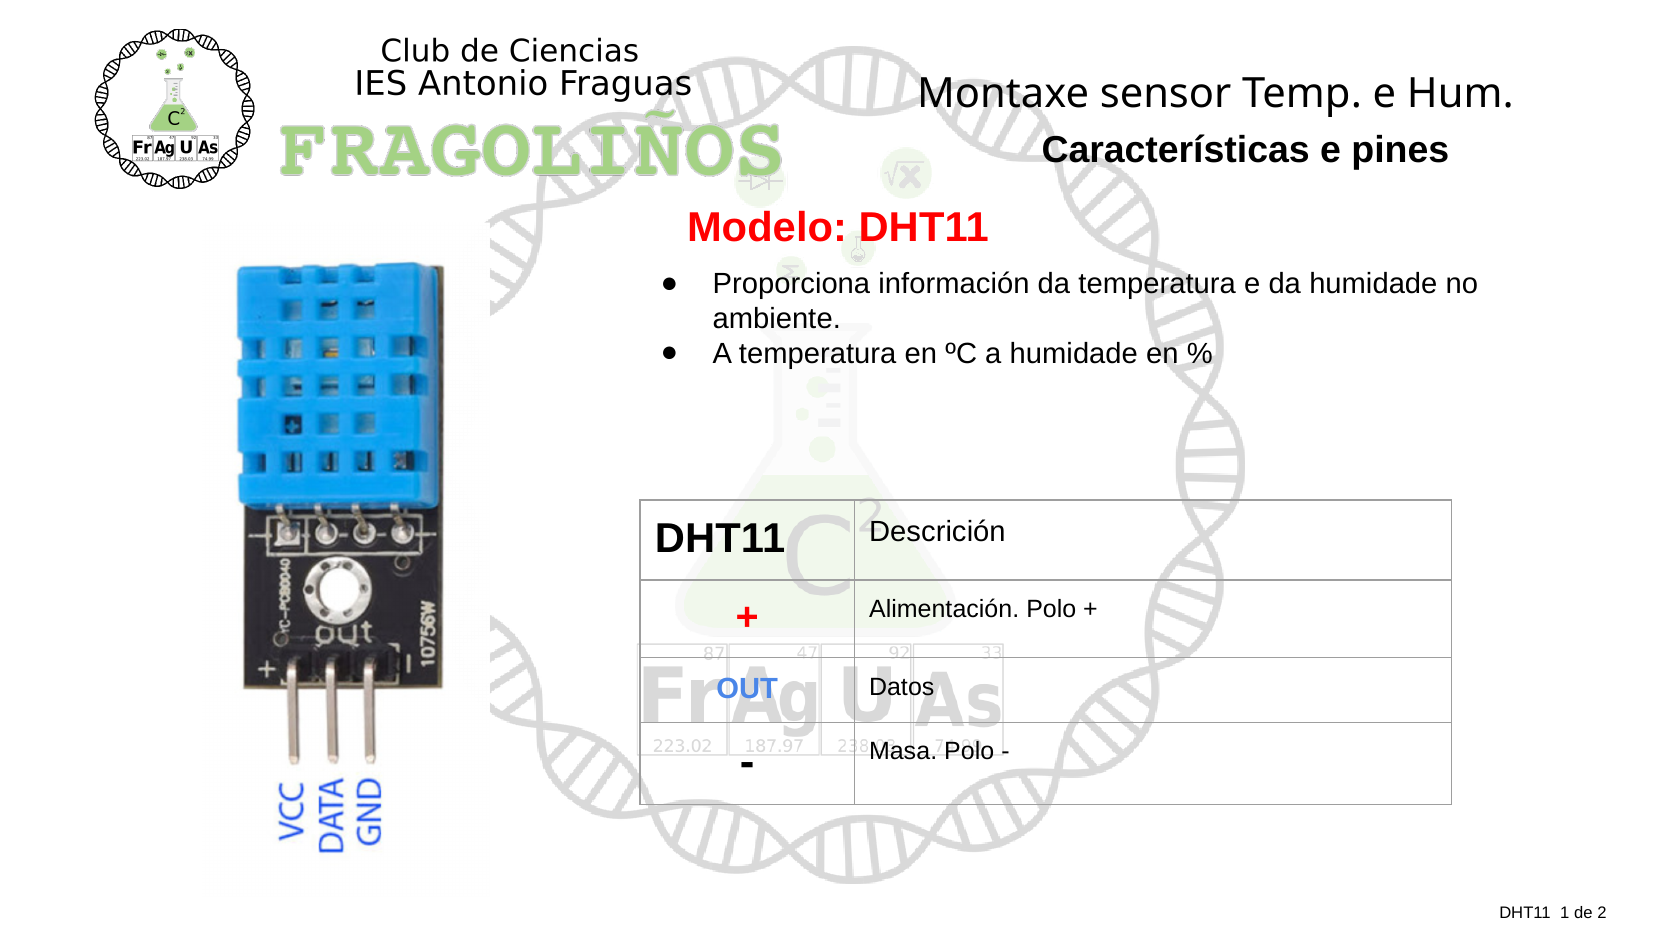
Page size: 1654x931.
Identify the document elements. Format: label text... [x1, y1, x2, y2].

text_box Montaxe sensor Temp. e Hum. [902, 58, 1589, 118]
text_box Modelo: DHT11 [671, 184, 1420, 249]
table_cell Datos [855, 658, 1451, 722]
table_header DHT11 [641, 501, 854, 579]
table_cell + [641, 581, 854, 657]
table_cell Alimentación. Polo + [855, 581, 1451, 657]
table_cell - [641, 723, 854, 804]
text_box DHT11 1 de 2 [1484, 887, 1654, 931]
table_header Descrición [855, 501, 1451, 579]
picture [82, 29, 1245, 897]
text_box Características e pines [902, 118, 1589, 178]
table_cell OUT [641, 658, 854, 722]
table_cell Masa. Polo - [855, 723, 1451, 804]
text_box Proporciona información da temperatura e da humidade no ambiente. A temperatura en ºC a humidade en % [622, 249, 1522, 385]
